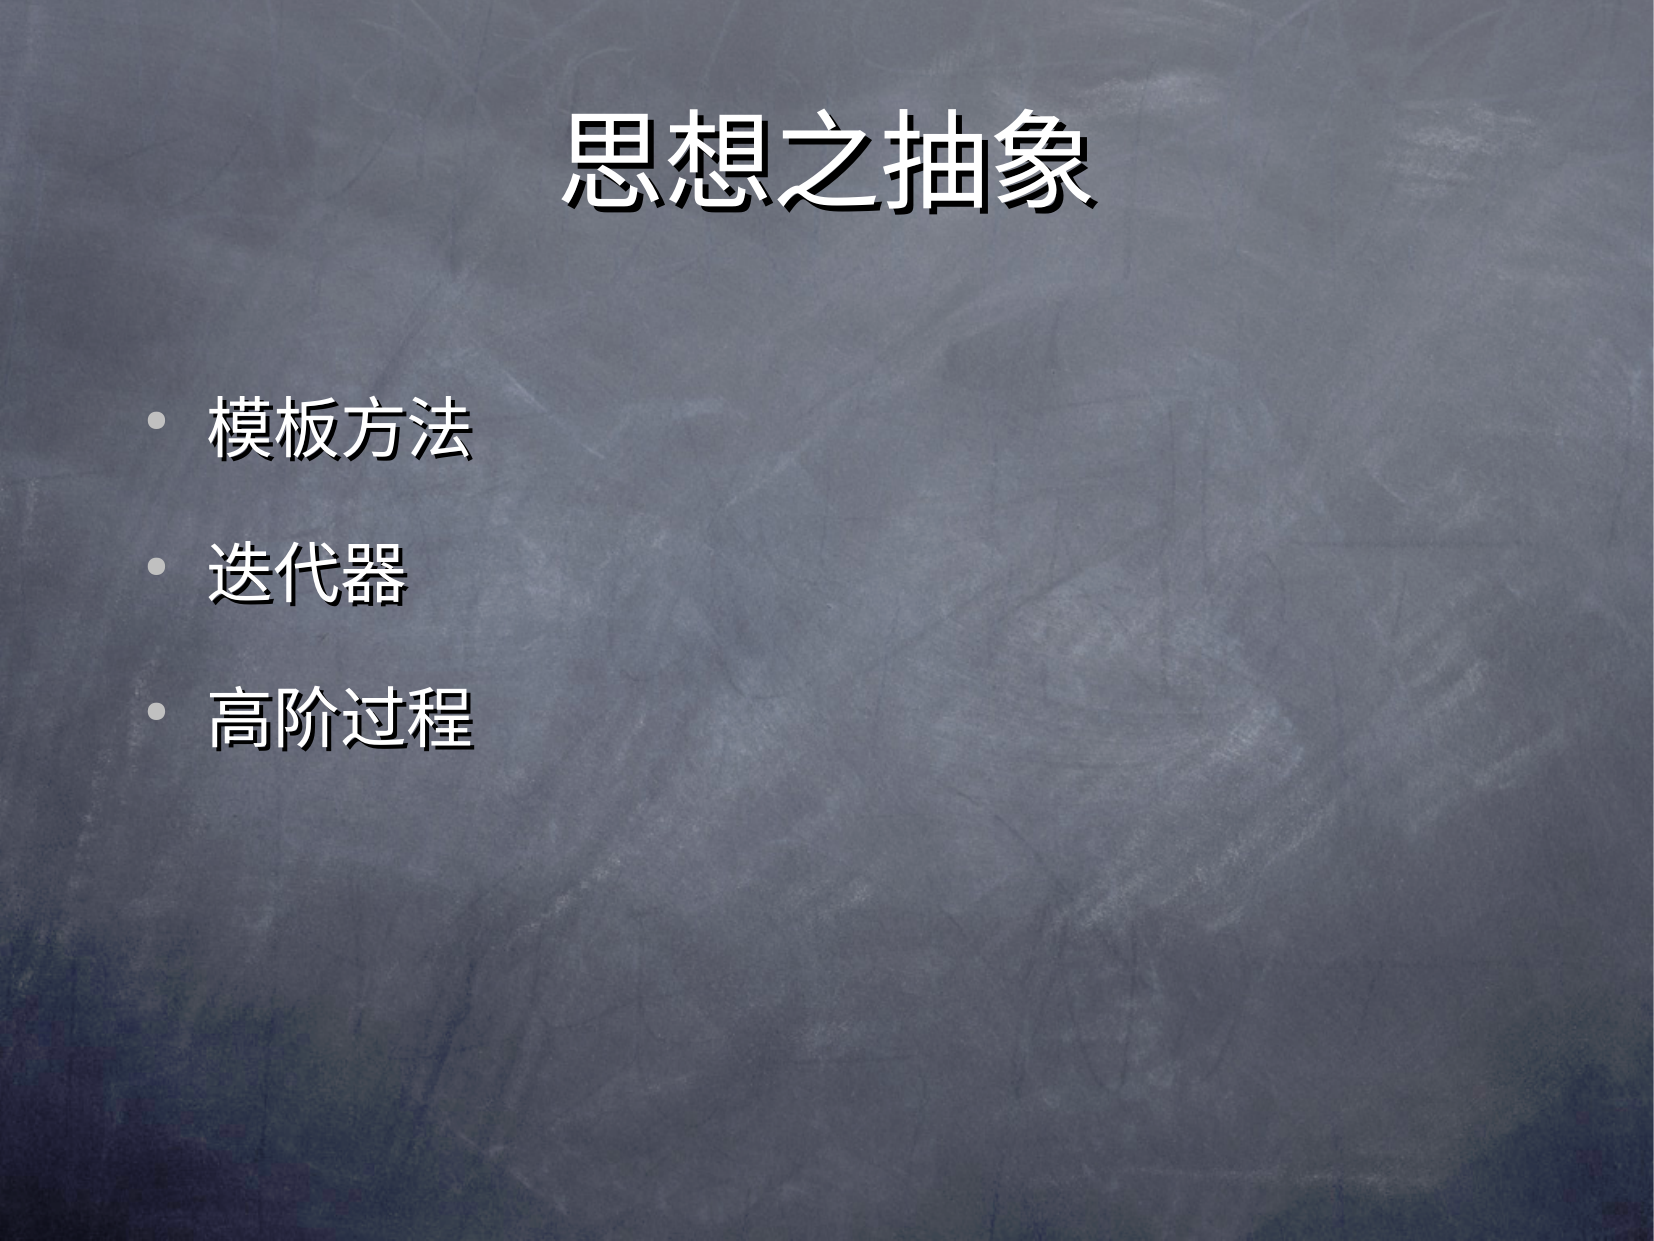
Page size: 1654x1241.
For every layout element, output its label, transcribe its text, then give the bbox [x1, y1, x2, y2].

text_box 模板方法 迭代器 高阶过程 [129, 318, 1524, 687]
title 思想之抽象 [82, 49, 1571, 257]
picture [0, 0, 1654, 1241]
